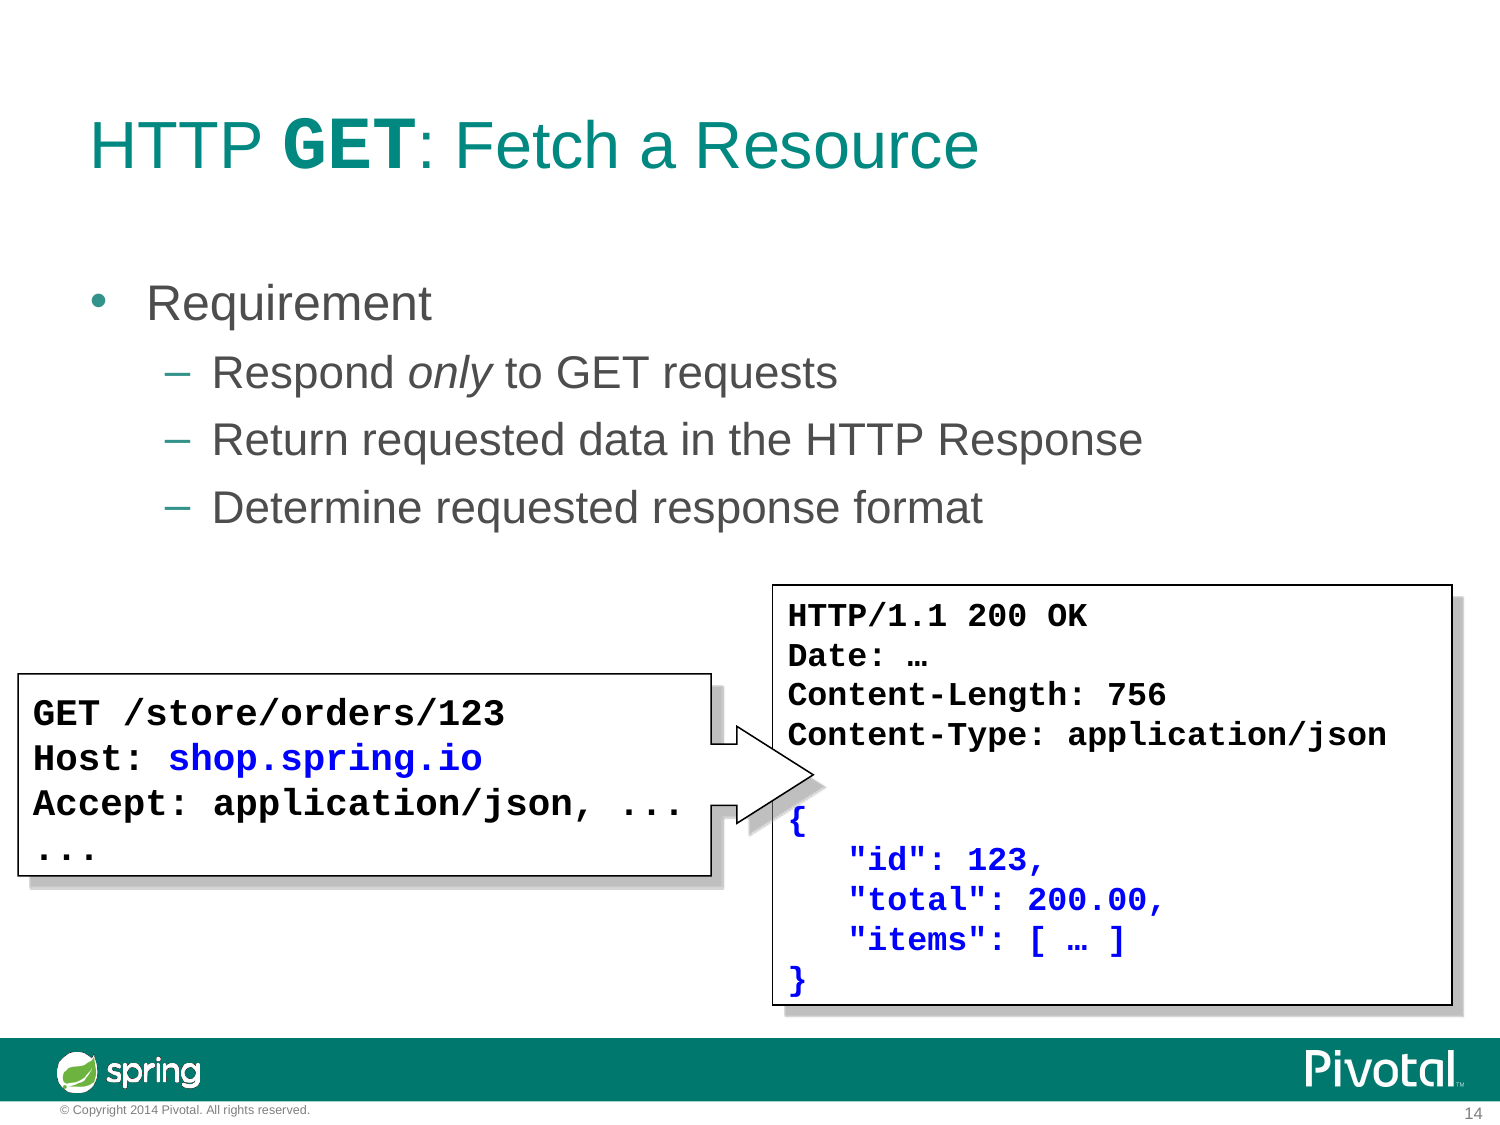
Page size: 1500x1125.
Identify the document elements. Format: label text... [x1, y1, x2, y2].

title HTTP GET: Fetch a Resource [75, 45, 1426, 233]
list Requirement Respond only to GET requests Return requested data in the HTTP Response Determine requested response format [75, 802, 772, 931]
text_box HTTP/1.1 200 OK Date: … Content-Length: 756 Content-Type: application/json { "id": 123, "total": 200.00, "items": [ … ] } [772, 584, 1452, 1005]
list Requirement Respond only to GET requests Return requested data in the HTTP Response Determine requested response format [75, 262, 1426, 747]
text_box GET /store/orders/123 Host: shop.spring.io Accept: application/json, ... ... [18, 673, 814, 876]
picture [1306, 1050, 1464, 1087]
picture [32, 1041, 210, 1103]
